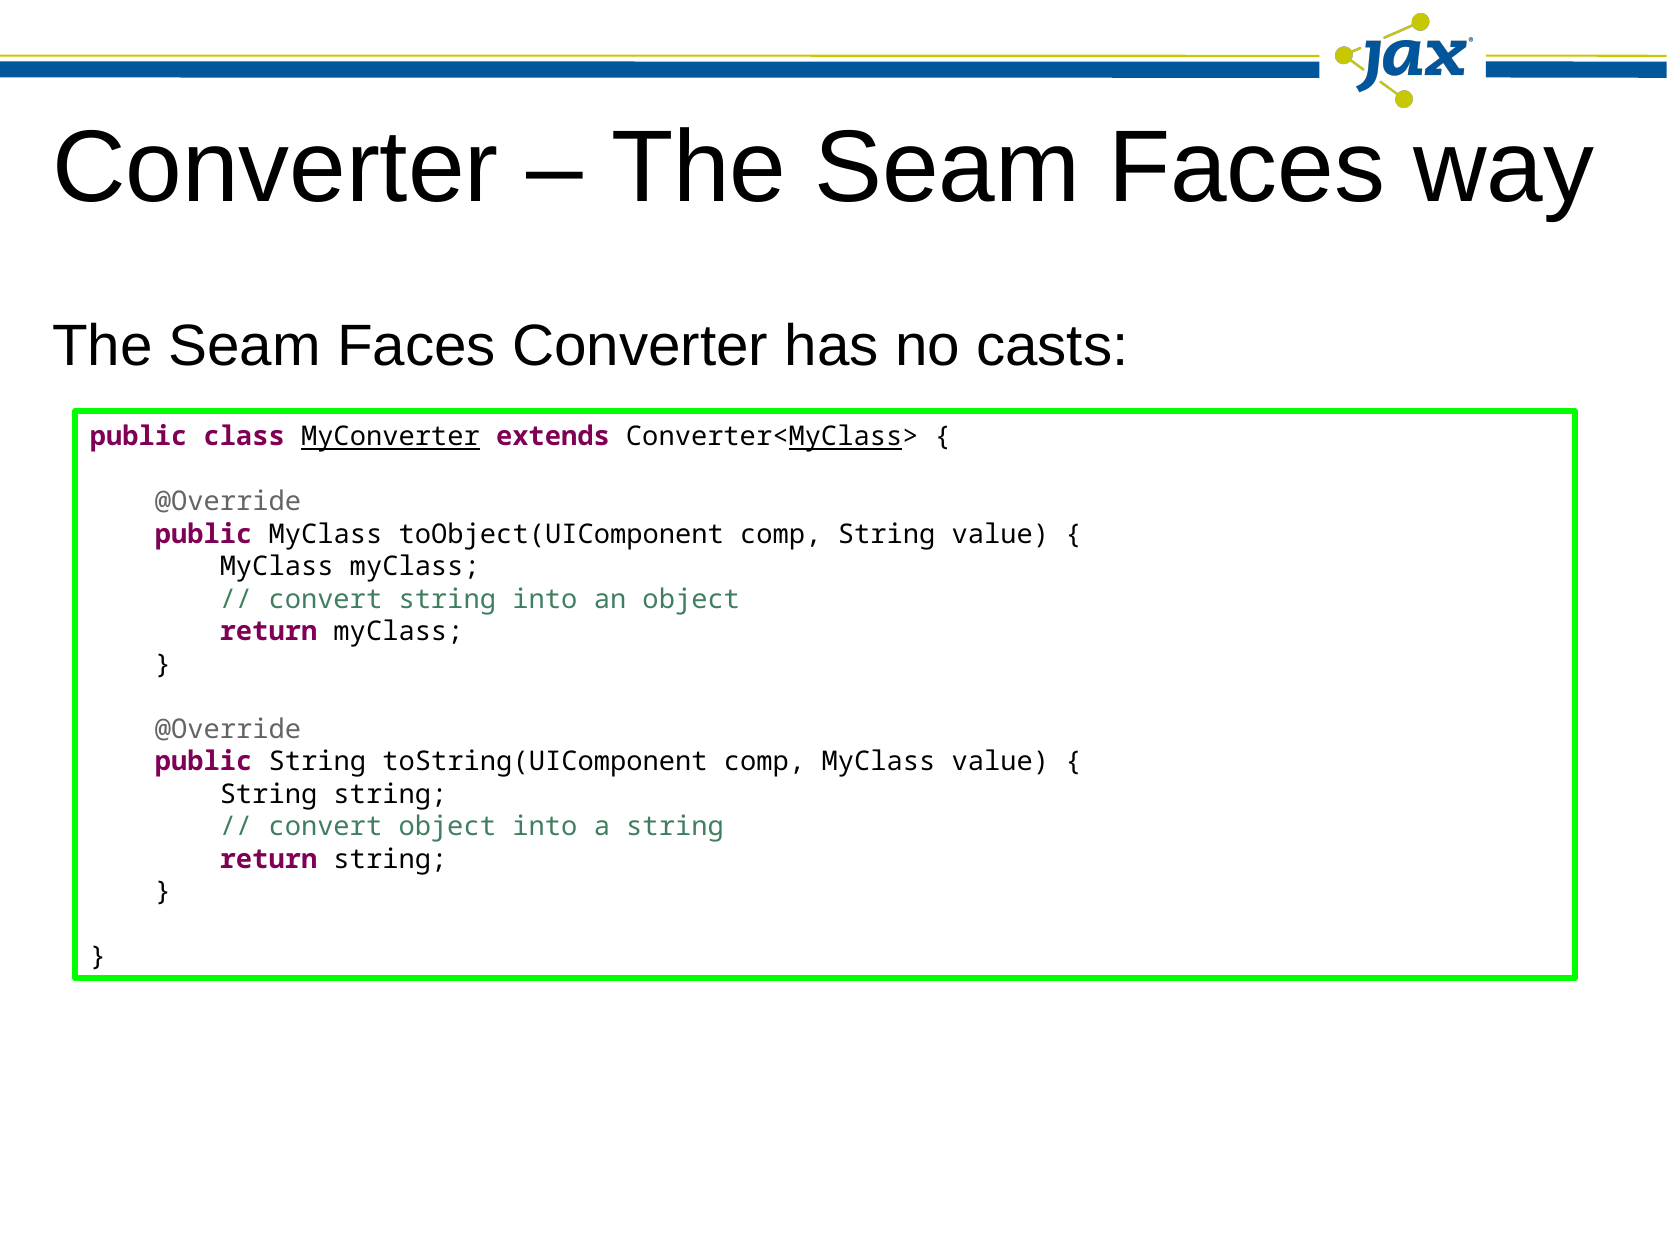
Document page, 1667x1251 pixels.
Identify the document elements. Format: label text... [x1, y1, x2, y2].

title Converter – The Seam Faces way [37, 91, 1651, 230]
picture [1335, 13, 1473, 91]
list The Seam Faces Converter has no casts: [37, 300, 1613, 1126]
text_box public class MyConverter extends Converter<MyClass> { @Override public MyClass toObject(UIComponent comp, String value) { MyClass myClass; // convert string into an object return myClass; } @Override public String toString(UIComponent comp, MyClass value) { String string; // convert object into a string return string; } } [75, 411, 1576, 979]
